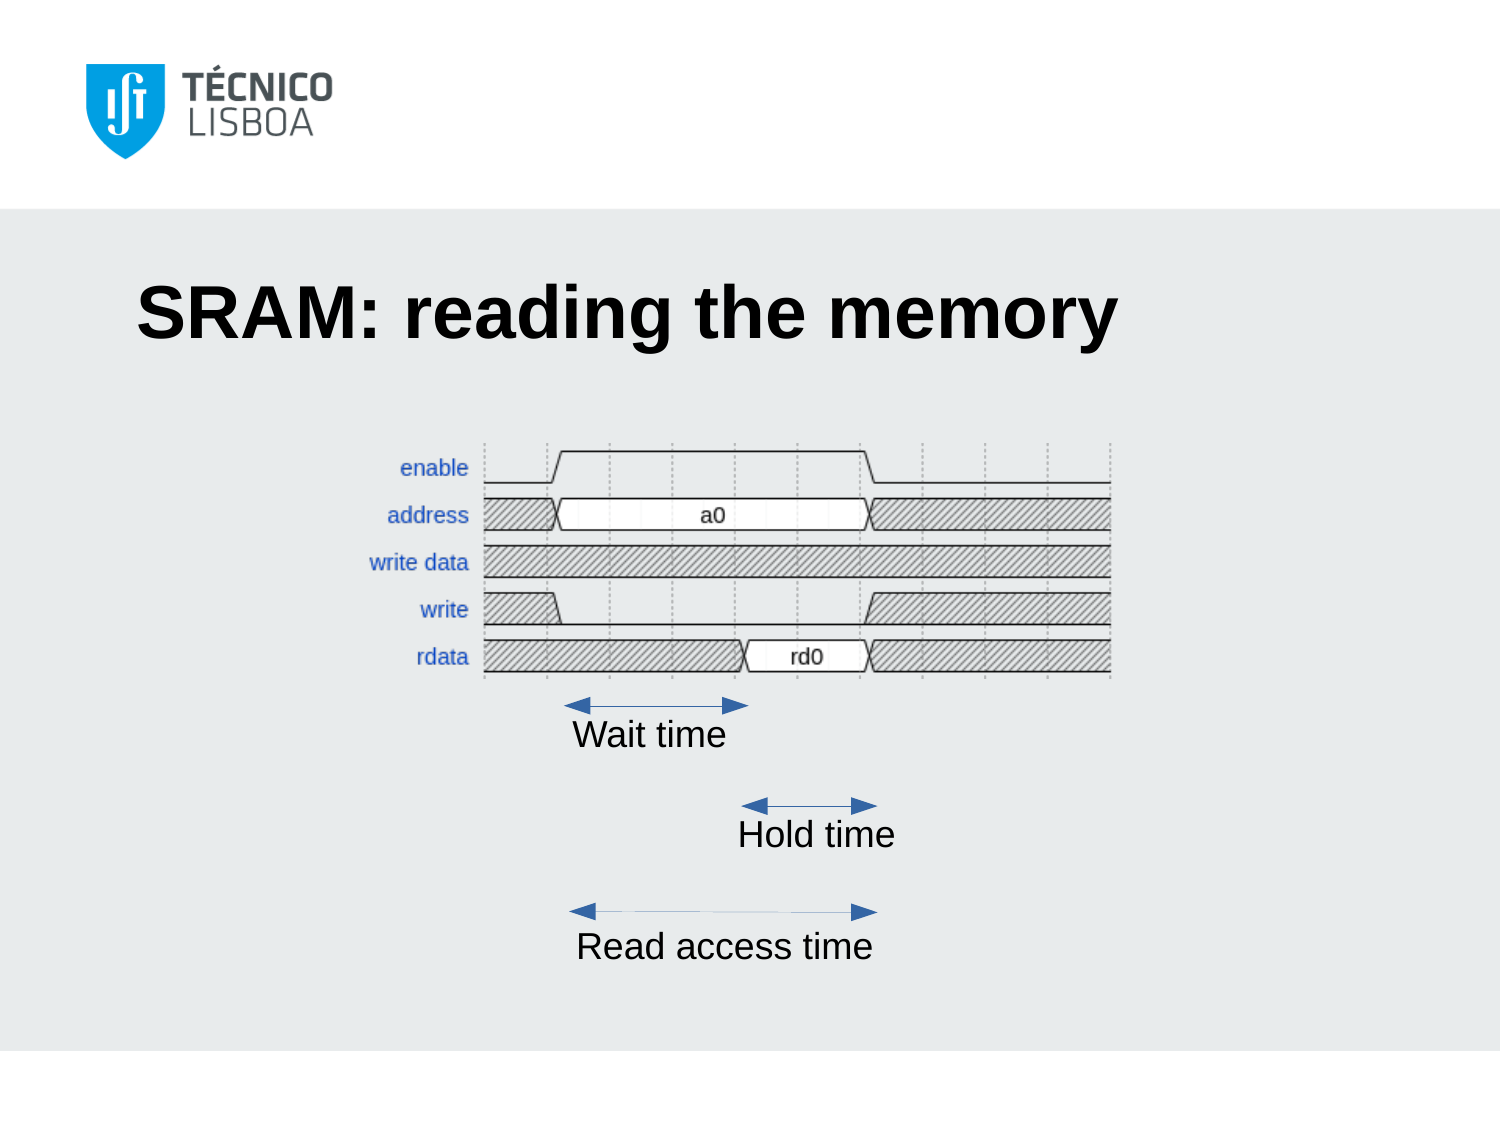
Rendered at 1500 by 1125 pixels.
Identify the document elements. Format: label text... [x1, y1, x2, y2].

text_box Read access time [561, 918, 889, 976]
text_box Hold time [722, 806, 911, 863]
title SRAM: reading the memory [121, 237, 1378, 381]
picture [0, 0, 1500, 1125]
text_box Wait time [557, 705, 742, 763]
